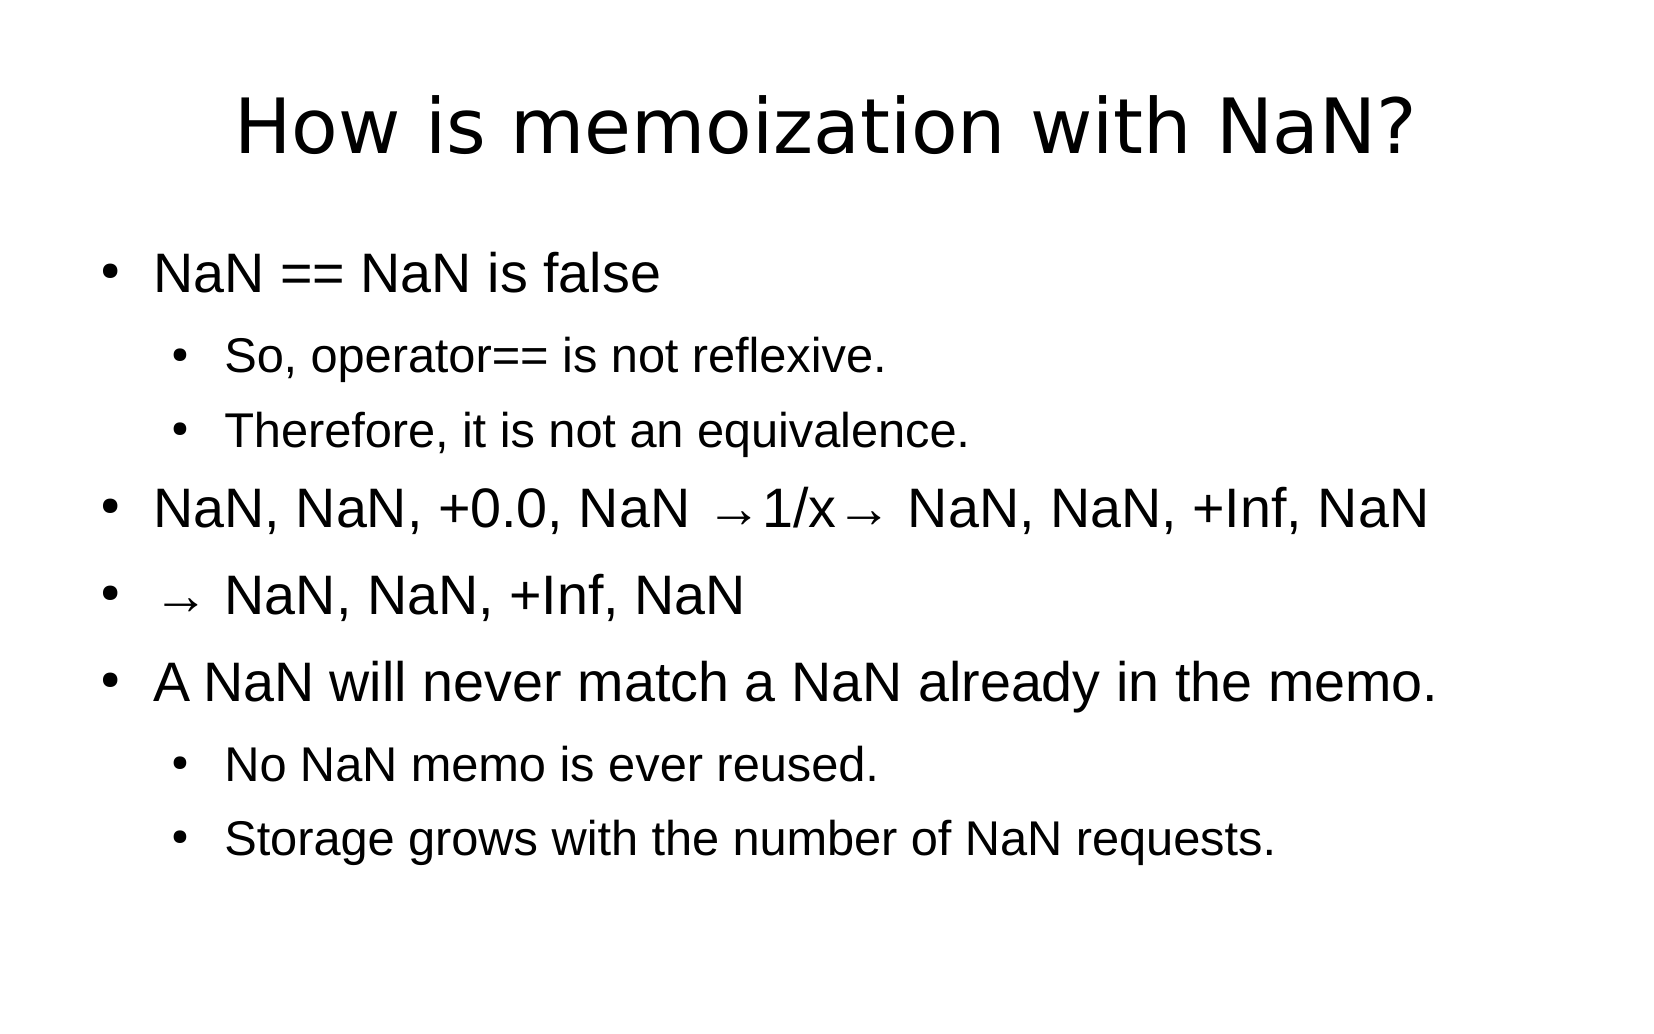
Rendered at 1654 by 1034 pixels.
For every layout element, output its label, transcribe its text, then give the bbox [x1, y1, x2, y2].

list NaN == NaN is false So, operator== is not reflexive. Therefore, it is not an equivalence. NaN, NaN, +0.0, NaN →1/x→ NaN, NaN, +Inf, NaN → NaN, NaN, +Inf, NaN A NaN will never match a NaN already in the memo. No NaN memo is ever reused. Storage grows with the number of NaN requests. [82, 241, 1571, 864]
title How is memoization with NaN? [82, 41, 1571, 214]
